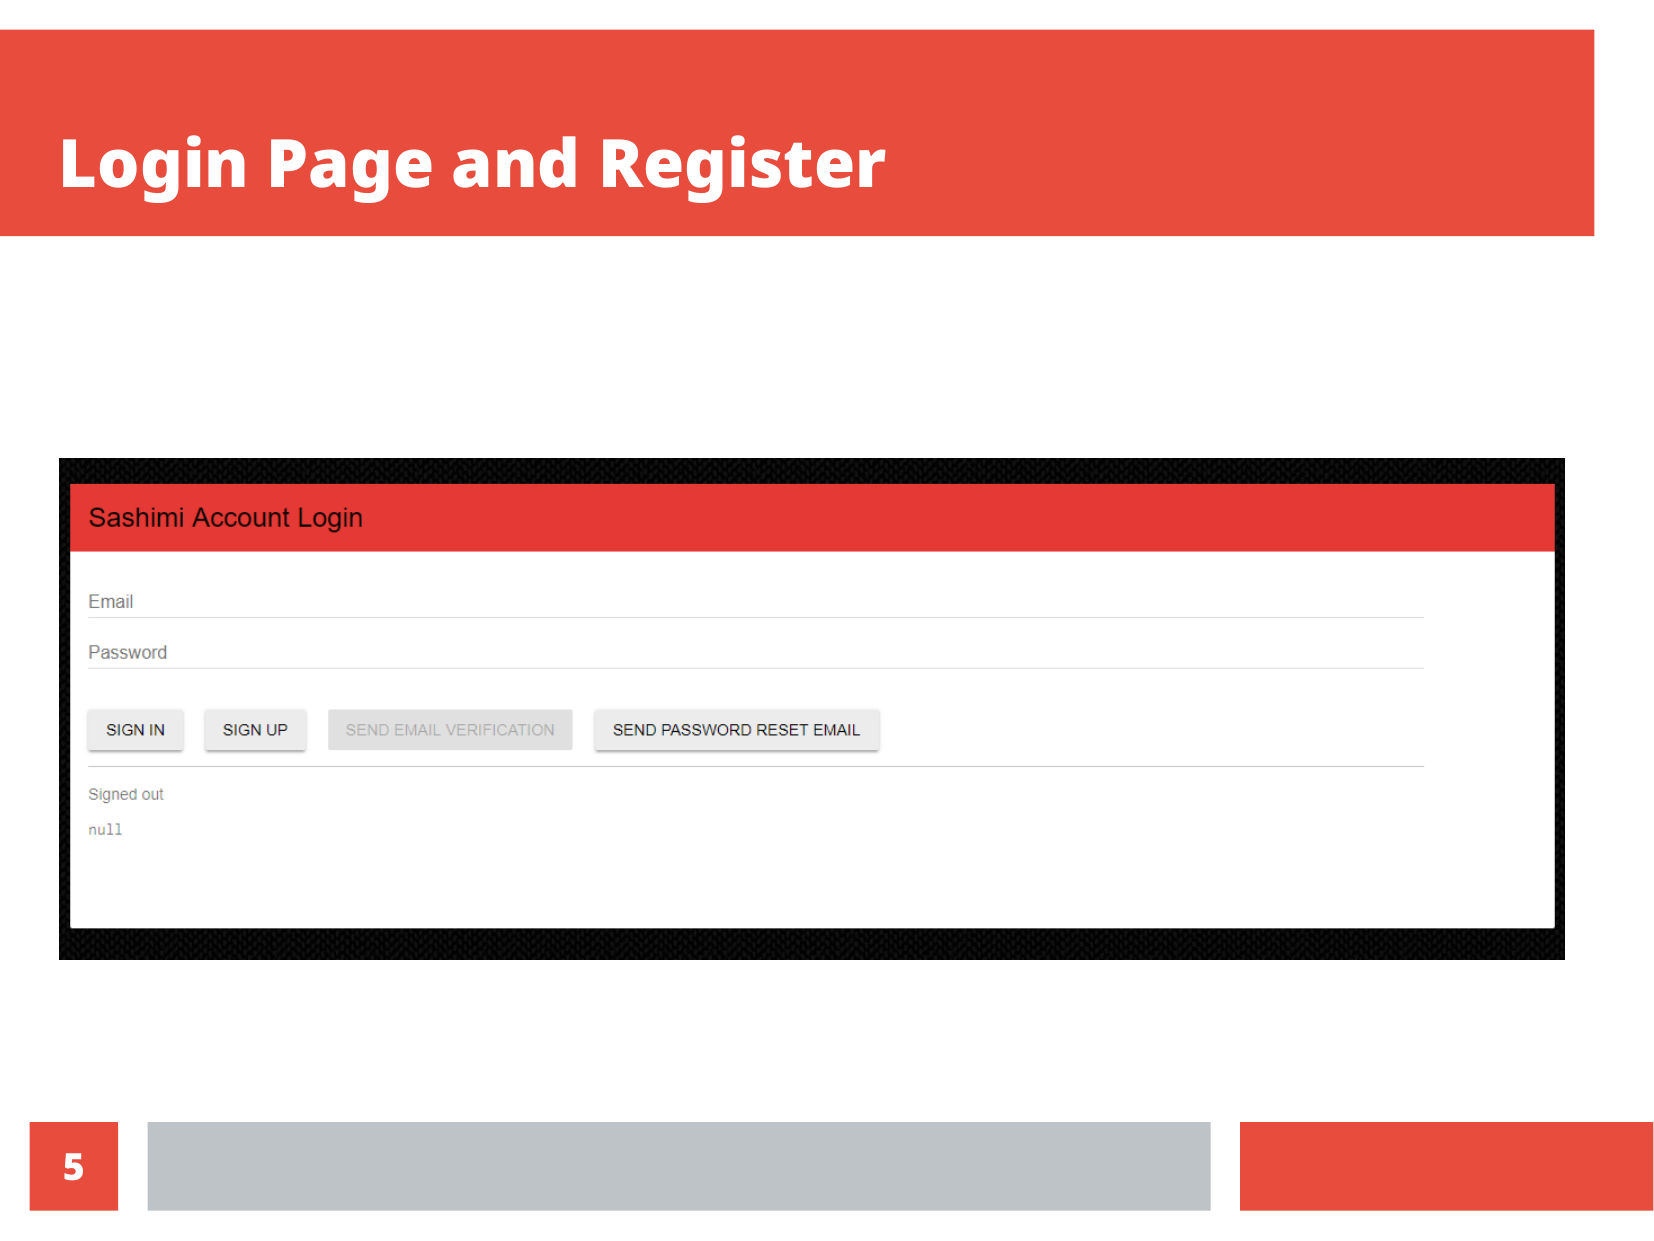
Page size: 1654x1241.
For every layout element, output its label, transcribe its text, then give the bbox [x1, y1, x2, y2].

title Login Page and Register [59, 59, 1595, 207]
picture [59, 458, 1565, 960]
